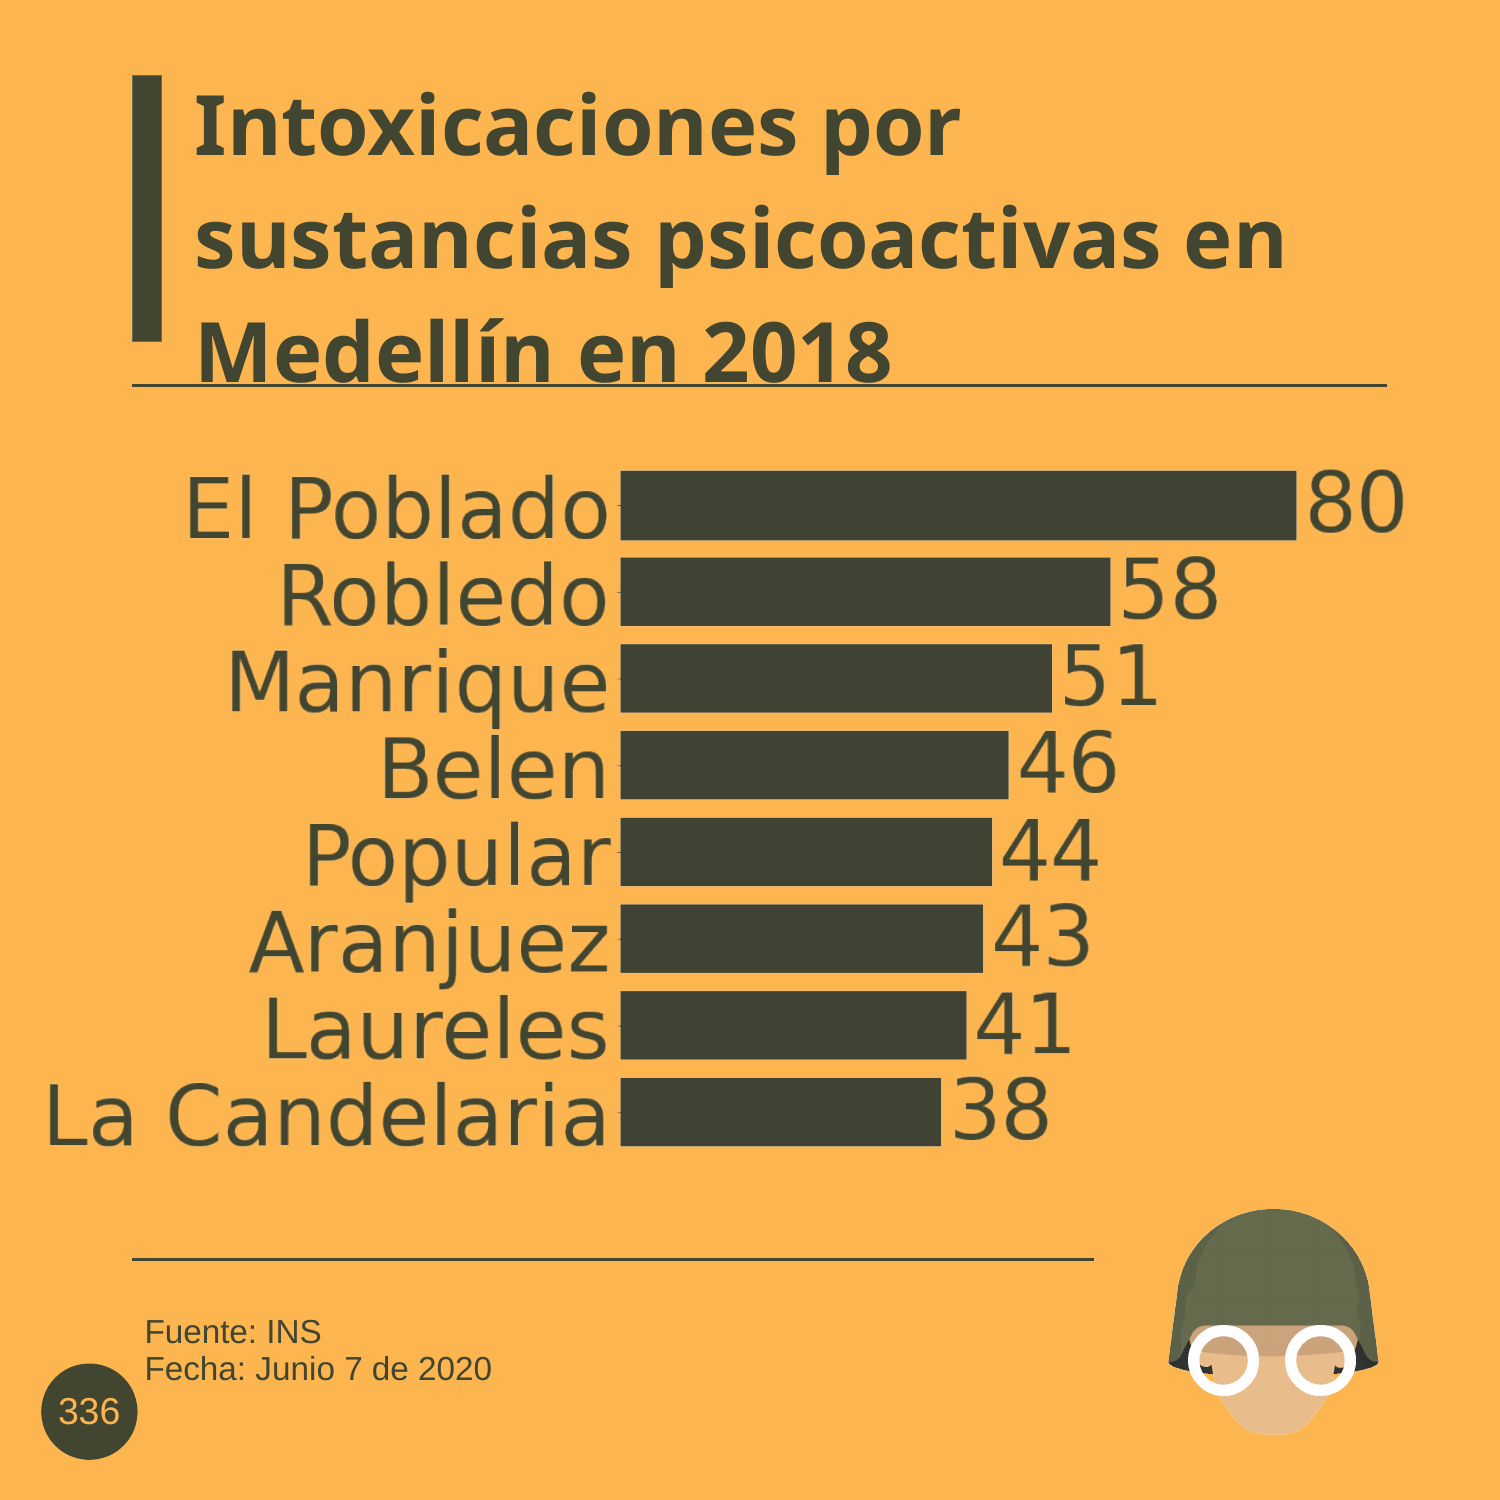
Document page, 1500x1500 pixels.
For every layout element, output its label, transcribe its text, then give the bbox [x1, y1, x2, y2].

picture [42, 463, 1410, 1500]
text_box Intoxicaciones por sustancias psicoactivas en Medellín en 2018 [180, 58, 1411, 341]
